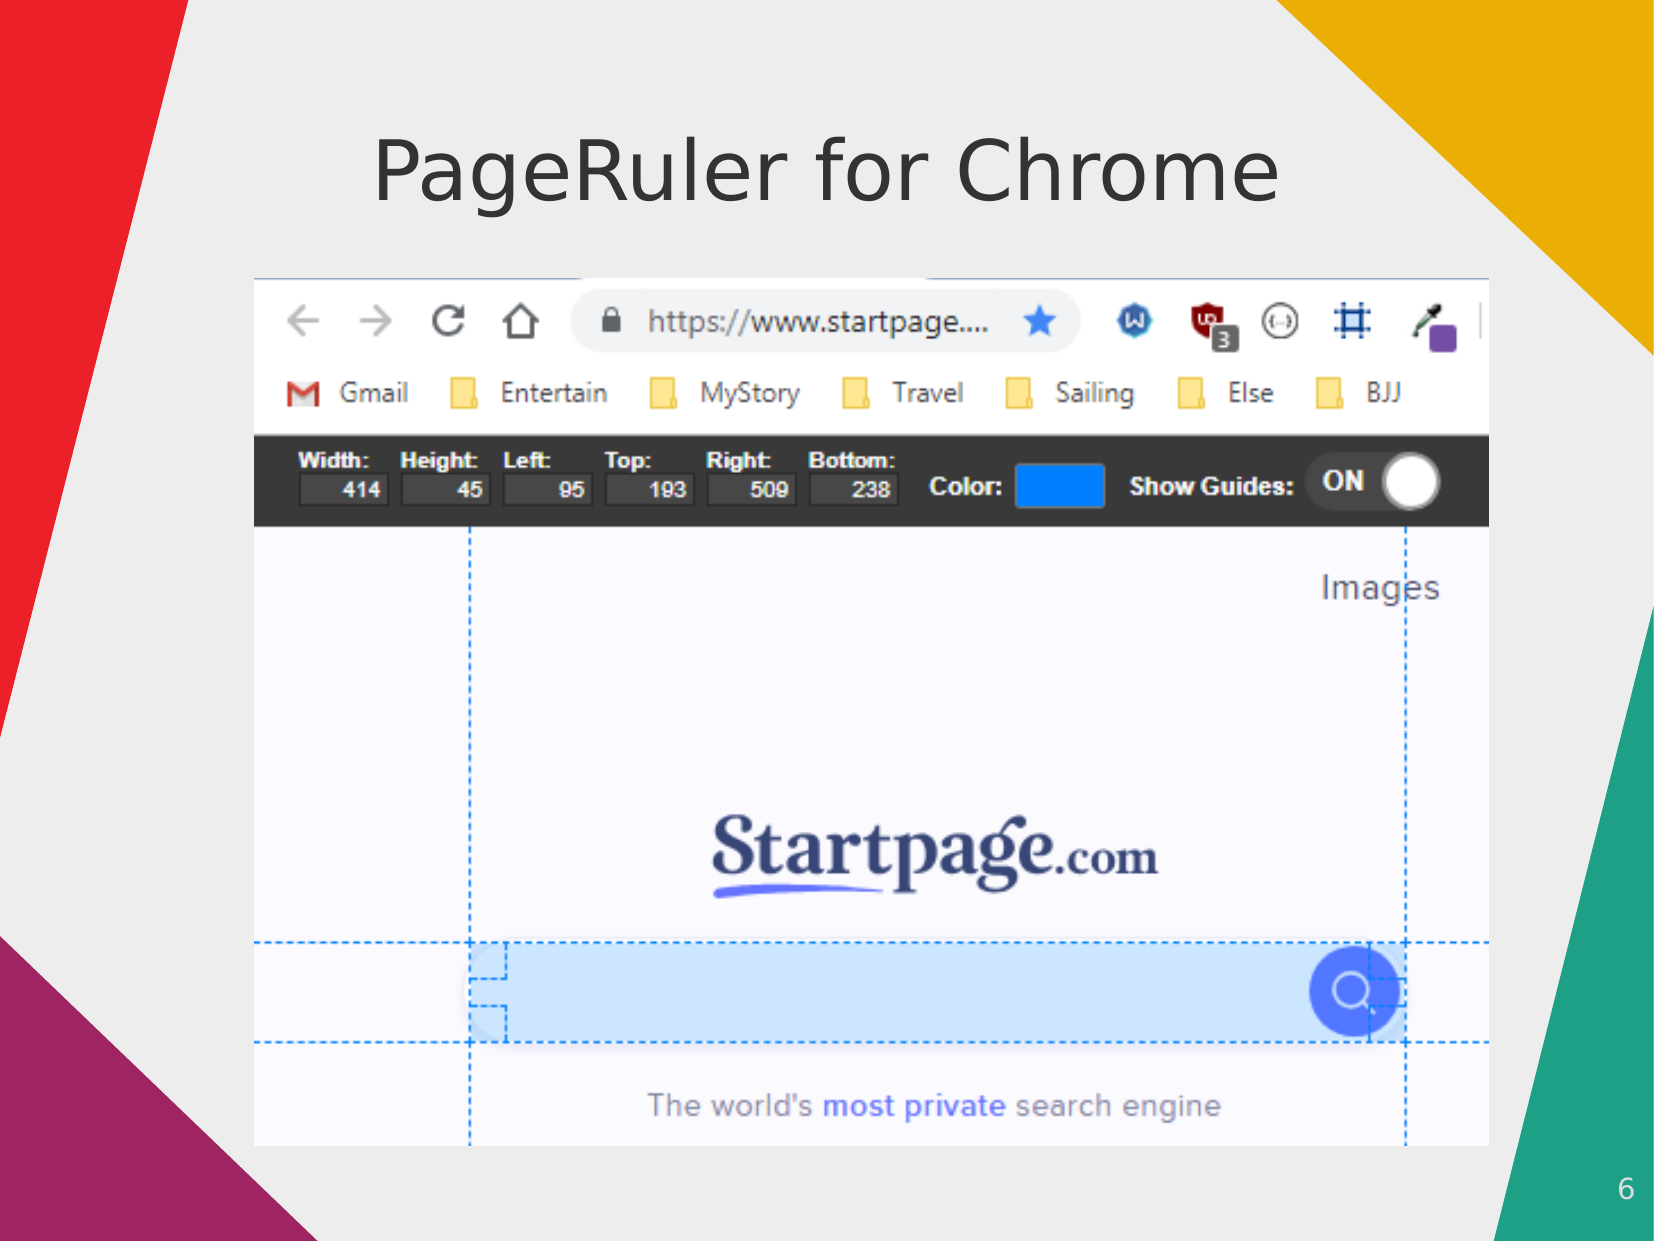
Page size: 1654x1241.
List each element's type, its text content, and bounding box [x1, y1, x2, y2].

title PageRuler for Chrome [114, 73, 1539, 271]
picture [254, 278, 1489, 1146]
